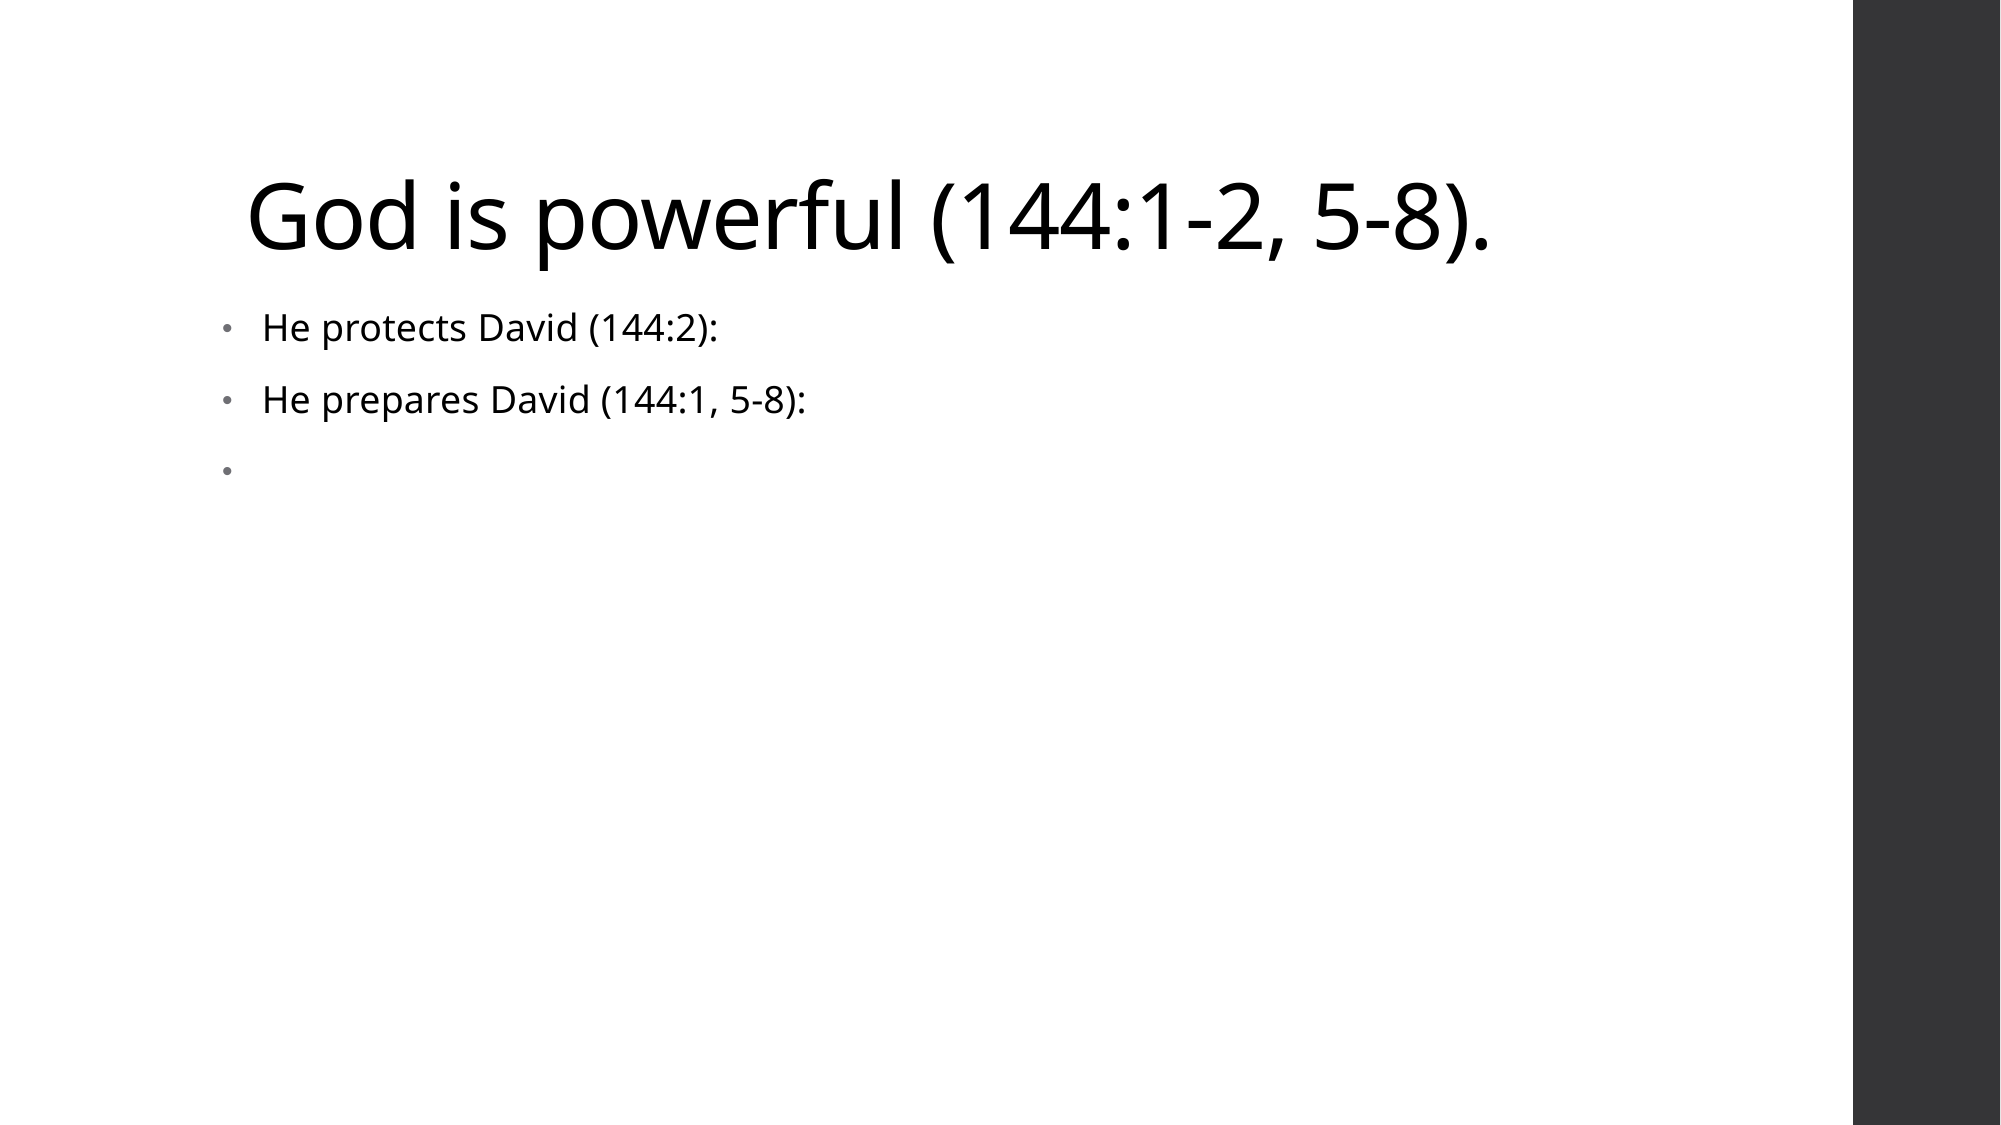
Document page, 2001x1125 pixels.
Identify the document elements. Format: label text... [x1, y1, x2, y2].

title God is powerful (144:1-2, 5-8). [206, 60, 1797, 278]
list He protects David (144:2): He prepares David (144:1, 5-8): [206, 299, 1617, 1014]
